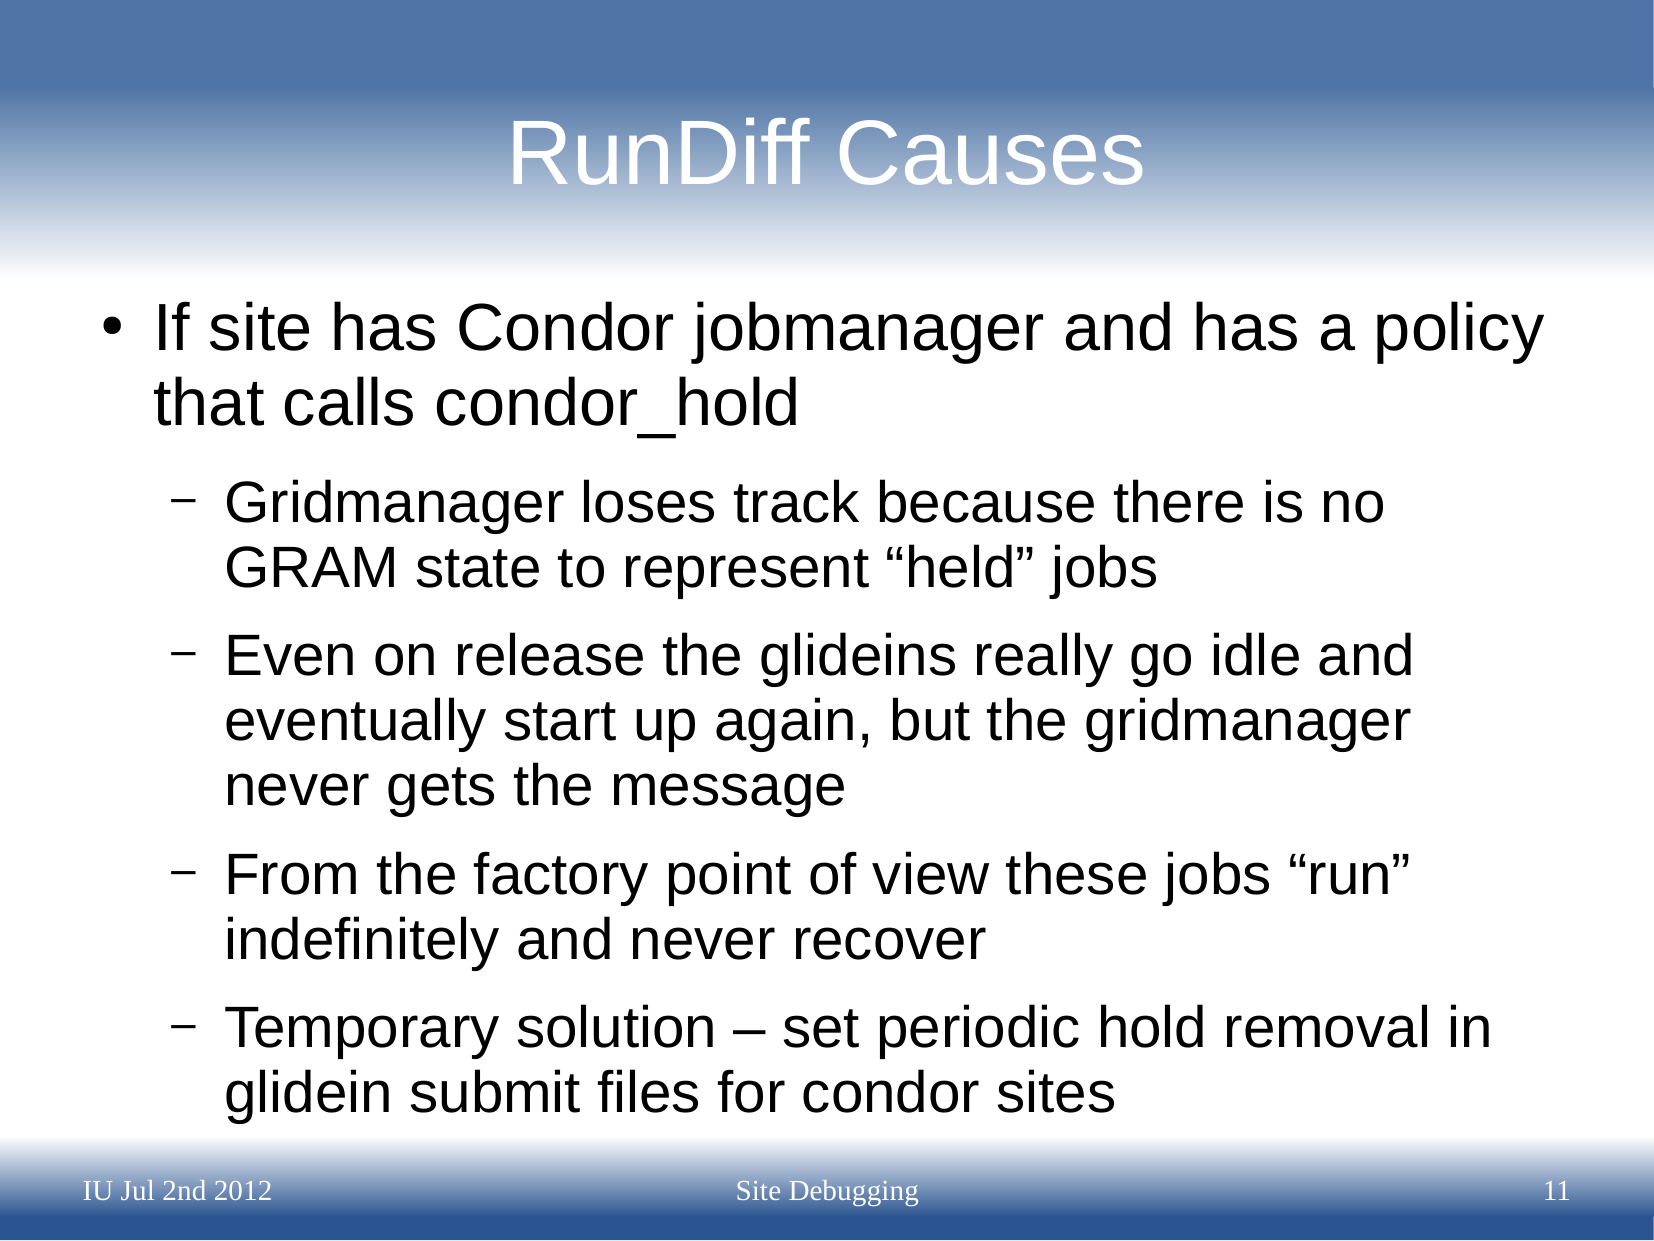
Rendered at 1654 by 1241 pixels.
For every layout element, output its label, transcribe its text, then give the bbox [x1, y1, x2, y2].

title RunDiff Causes [82, 49, 1571, 257]
list If site has Condor jobmanager and has a policy that calls condor_hold Gridmanager loses track because there is no GRAM state to represent “held” jobs Even on release the glideins really go idle and eventually start up again, but the gridmanager never gets the message From the factory point of view these jobs “run” indefinitely and never recover Temporary solution – set periodic hold removal in glidein submit files for condor sites [82, 290, 1571, 1125]
